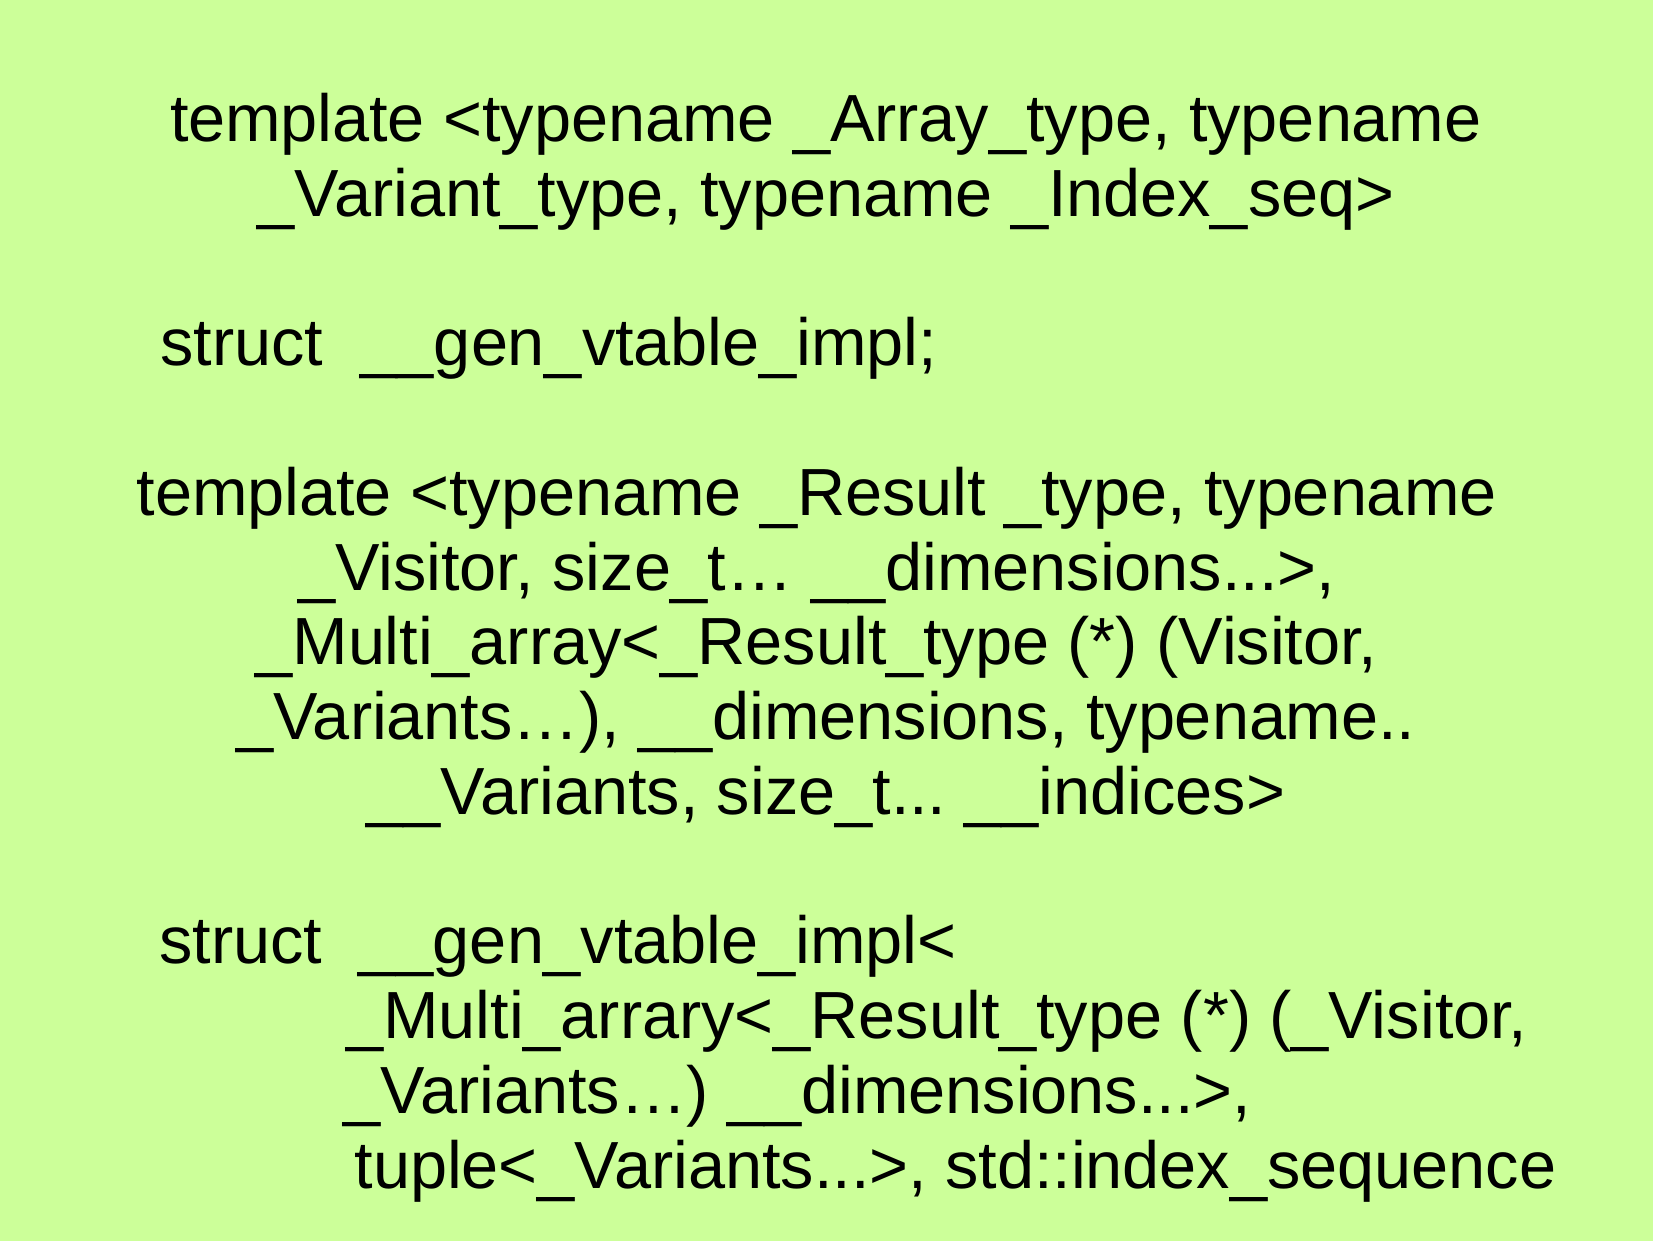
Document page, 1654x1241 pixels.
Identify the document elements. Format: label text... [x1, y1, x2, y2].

subtitle libstdc++-v3/include$ variant template <typename _Array_type, typename _Variant_type, typename _Index_seq> struct __gen_vtable_impl; template <typename _Result _type, typename _Visitor, size_t… __dimensions...>, _Multi_array<_Result_type (*) (Visitor, _Variants…), __dimensions, typename.. __Variants, size_t... __indices> struct __gen_vtable_impl< _Multi_arrary<_Result_type (*) (_Visitor, _Variants…) __dimensions...>, tuple<_Variants...>, std::index_sequence [82, 0, 1571, 1241]
